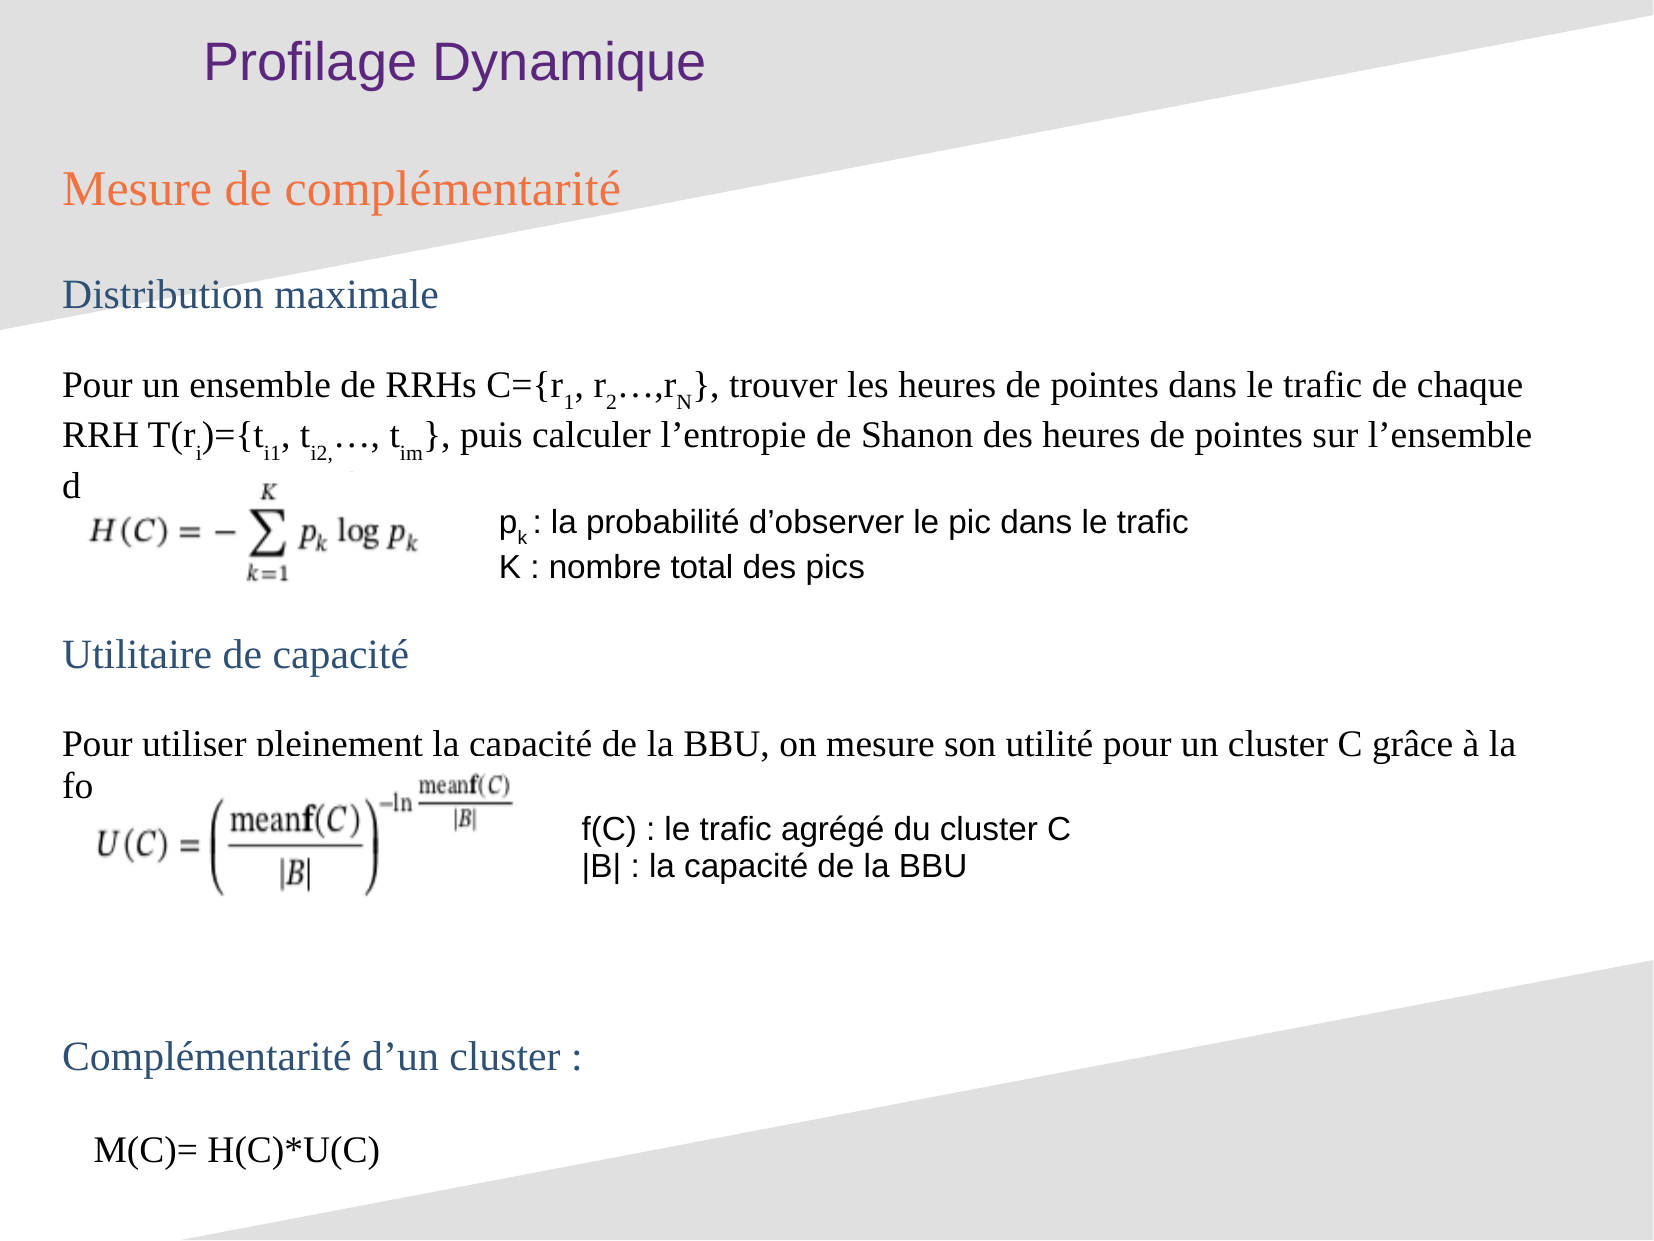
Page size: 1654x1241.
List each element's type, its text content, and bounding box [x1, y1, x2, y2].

text_box Mesure de complémentarité Distribution maximale Pour un ensemble de RRHs C={r1, r2…,rN}, trouver les heures de pointes dans le trafic de chaque RRH T(ri)={ti1, ti2,…, tim}, puis calculer l’entropie de Shanon des heures de pointes sur l’ensemble des RRHs regroupés : Utilitaire de capacité Pour utiliser pleinement la capacité de la BBU, on mesure son utilité pour un cluster C grâce à la formule suivante : Complémentarité d’un cluster : M(C)= H(C)*U(C) [47, 153, 1607, 1241]
text_box f(C) : le trafic agrégé du cluster C |B| : la capacité de la BBU [566, 803, 1359, 893]
picture [82, 472, 442, 591]
text_box Profilage Dynamique [23, 23, 1619, 99]
picture [92, 756, 526, 905]
text_box pk : la probabilité d’observer le pic dans le trafic K : nombre total des pics [484, 496, 1501, 635]
